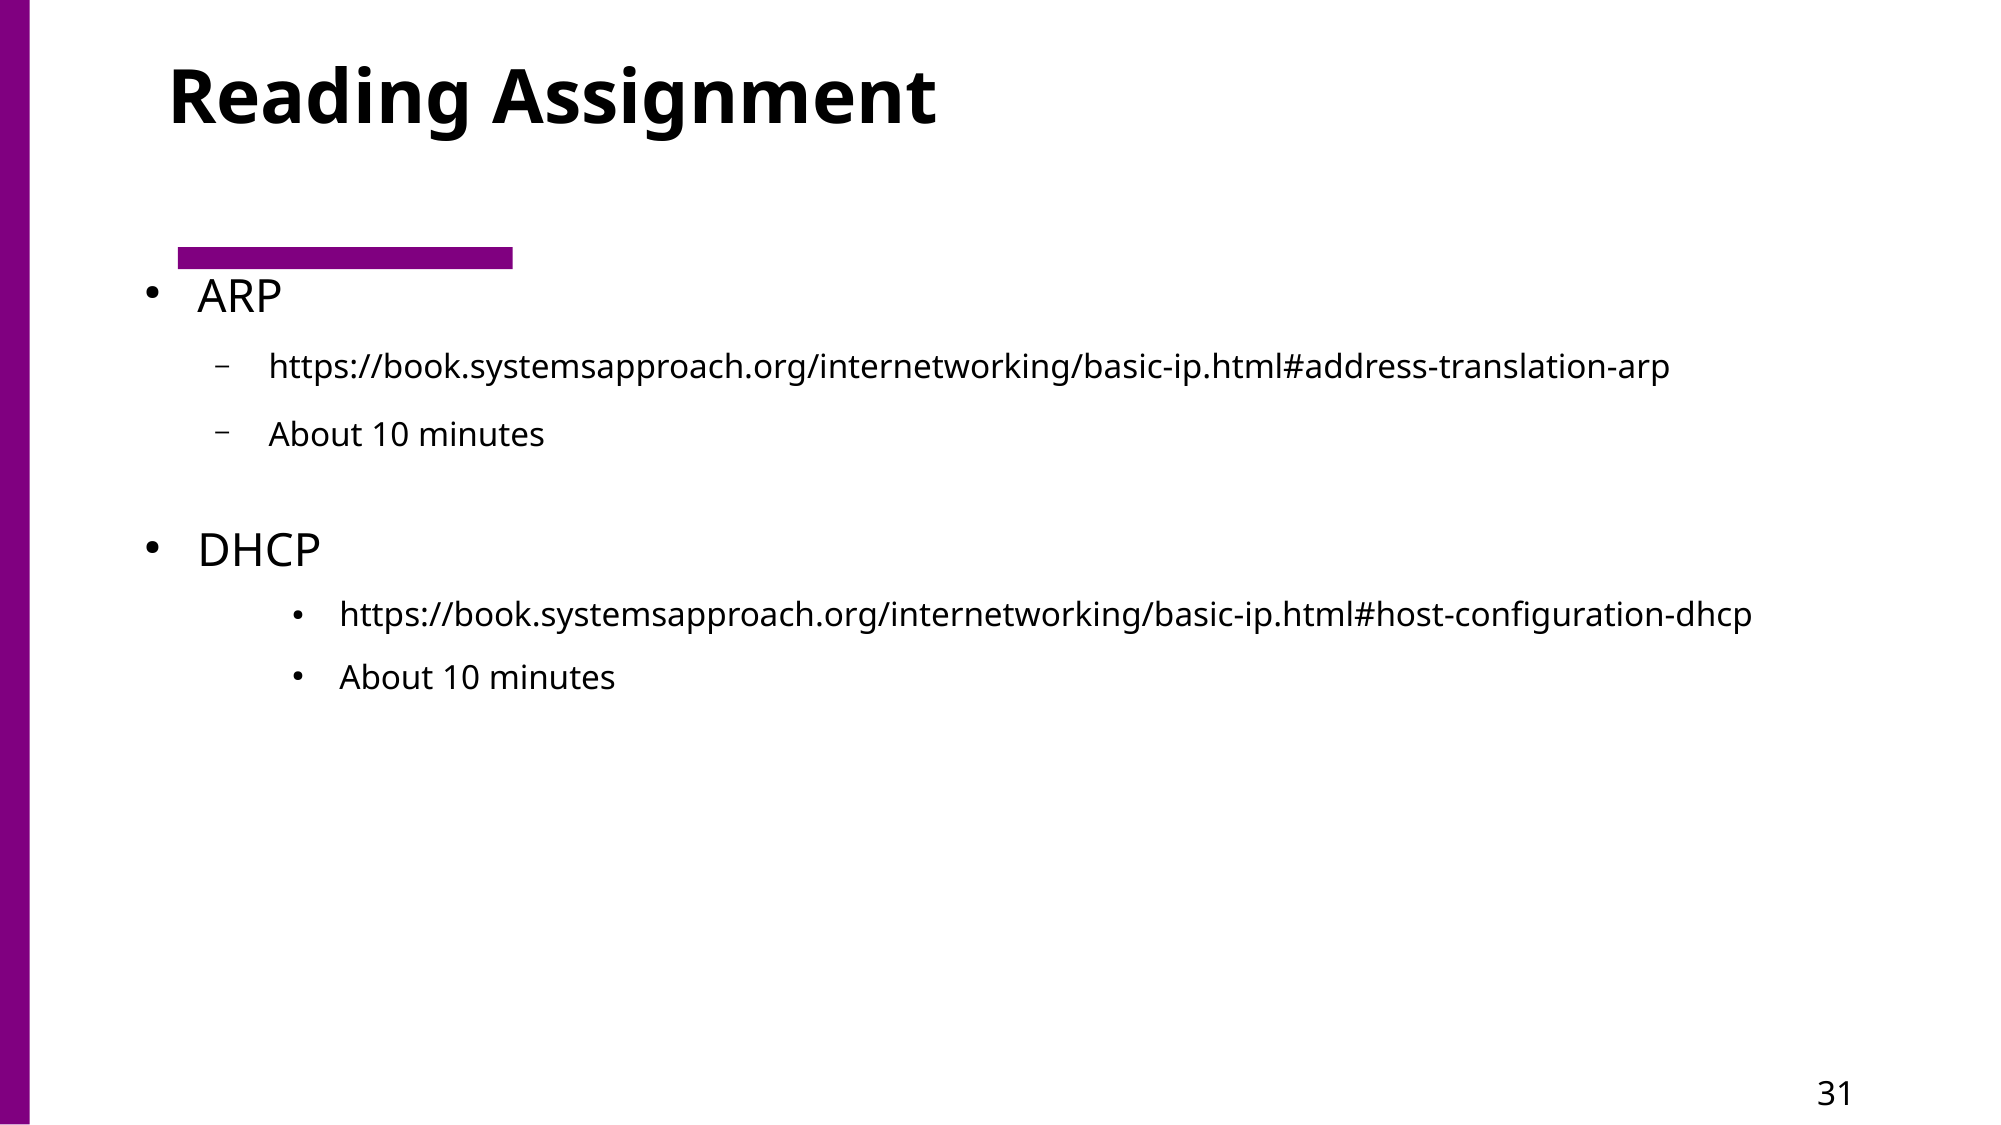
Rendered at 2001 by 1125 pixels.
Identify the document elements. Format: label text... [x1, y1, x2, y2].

title Reading Assignment [116, 14, 1817, 174]
list ARP https://book.systemsapproach.org/internetworking/basic-ip.html#address-translation-arp About 10 minutes DHCP https://book.systemsapproach.org/internetworking/basic-ip.html#host-configuration-dhcp About 10 minutes [111, 191, 2000, 954]
